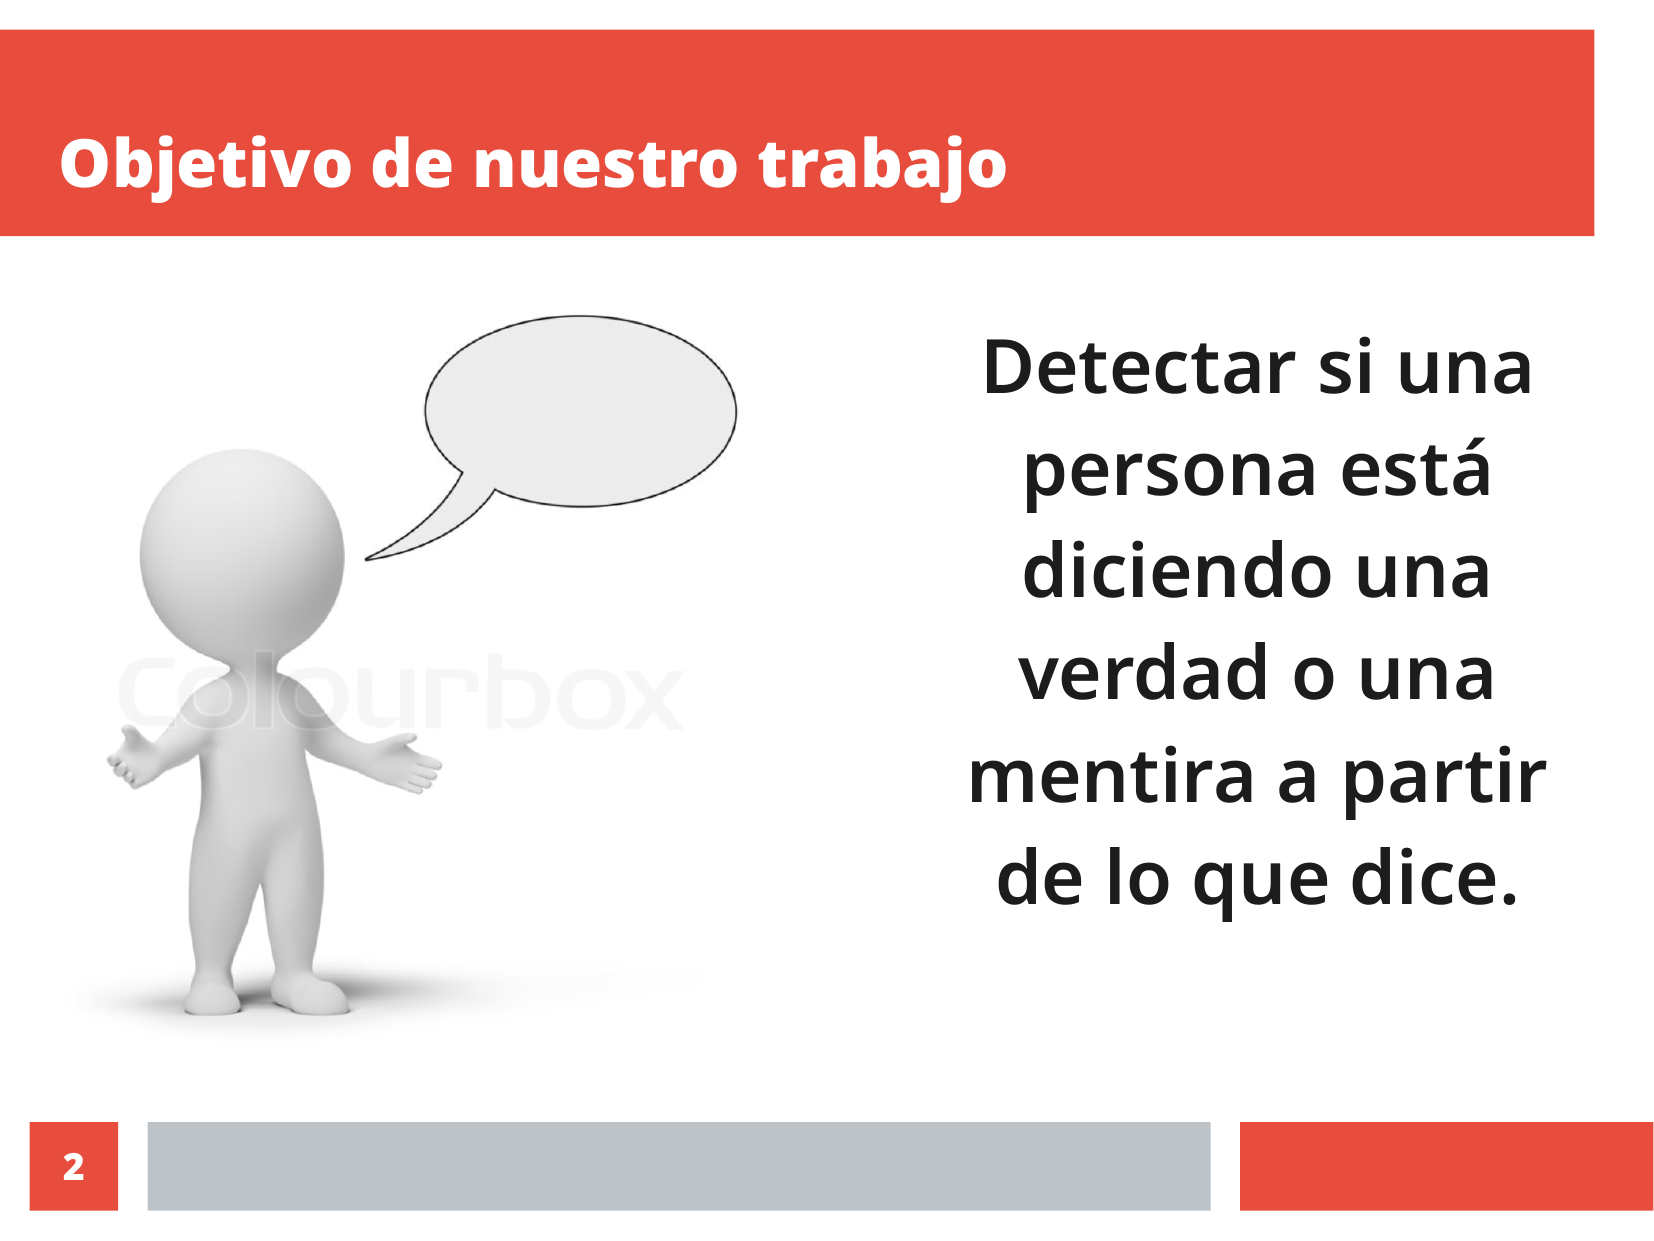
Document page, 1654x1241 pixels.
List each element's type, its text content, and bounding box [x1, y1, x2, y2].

picture [26, 283, 792, 1099]
list Detectar si una persona está diciendo una verdad o una mentira a partir de lo que dice. [885, 312, 1595, 934]
title Objetivo de nuestro trabajo [59, 59, 1595, 207]
